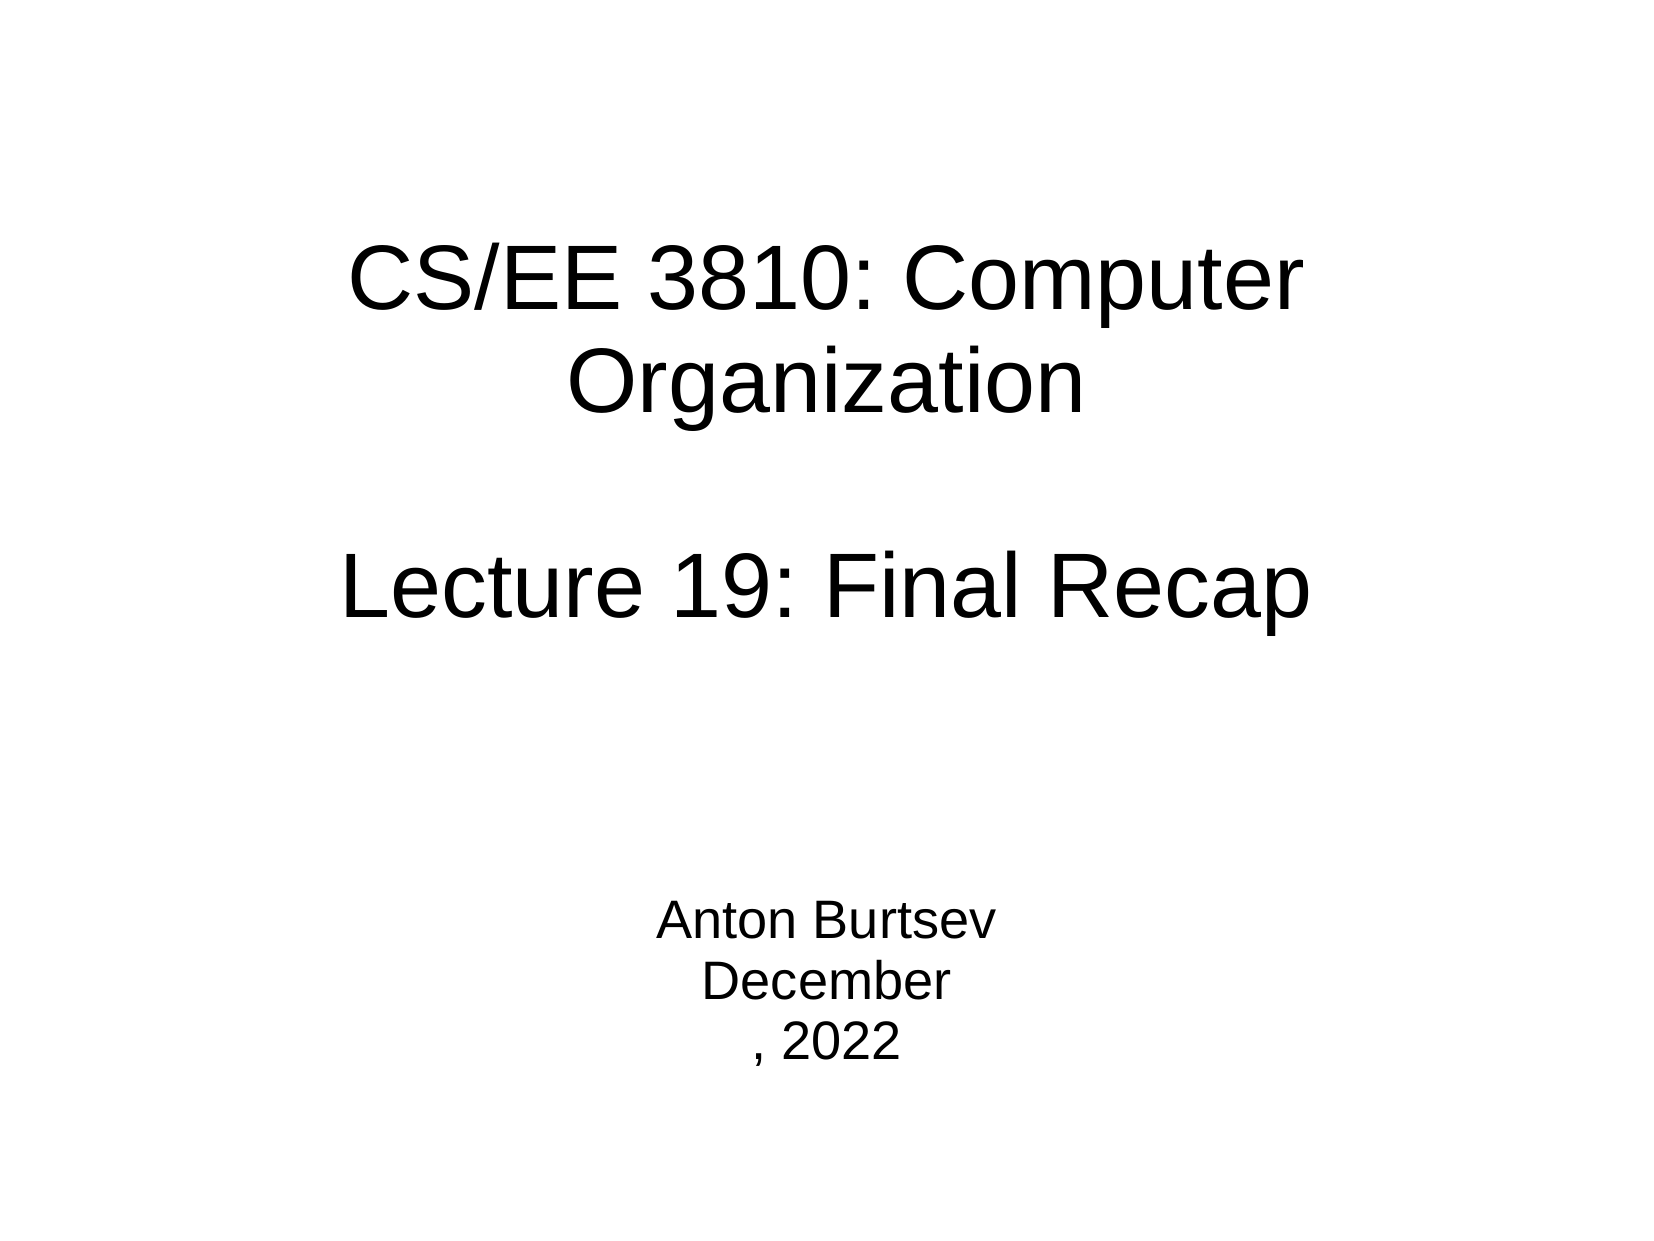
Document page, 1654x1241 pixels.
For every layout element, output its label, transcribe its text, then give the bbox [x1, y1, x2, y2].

subtitle Anton Burtsev December , 2022 [82, 637, 1571, 1109]
title CS/EE 3810: Computer Organization Lecture 19: Final Recap [82, 113, 1571, 637]
